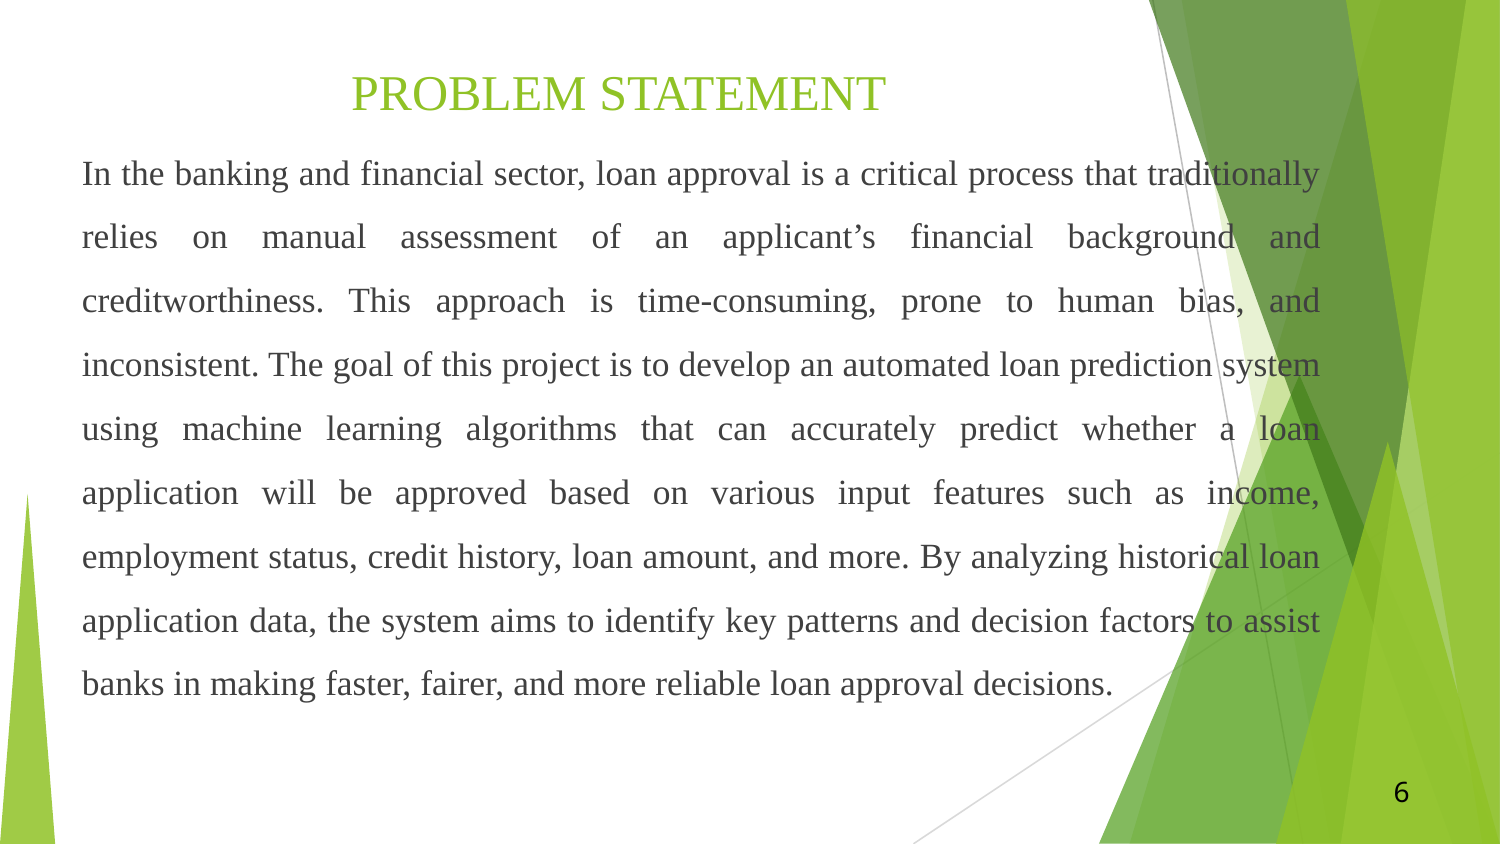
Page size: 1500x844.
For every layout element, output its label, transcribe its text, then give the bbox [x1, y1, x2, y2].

title PROBLEM STATEMENT [116, 52, 1122, 121]
text_box [1378, 766, 1469, 832]
list In the banking and financial sector, loan approval is a critical process that traditionally relies on manual assessment of an applicant’s financial background and creditworthiness. This approach is time-consuming, prone to human bias, and inconsistent. The goal of this project is to develop an automated loan prediction system using machine learning algorithms that can accurately predict whether a loan application will be approved based on various input features such as income, employment status, credit history, loan amount, and more. By analyzing historical loan application data, the system aims to identify key patterns and decision factors to assist banks in making faster, fairer, and more reliable loan approval decisions. [42, 121, 1336, 731]
